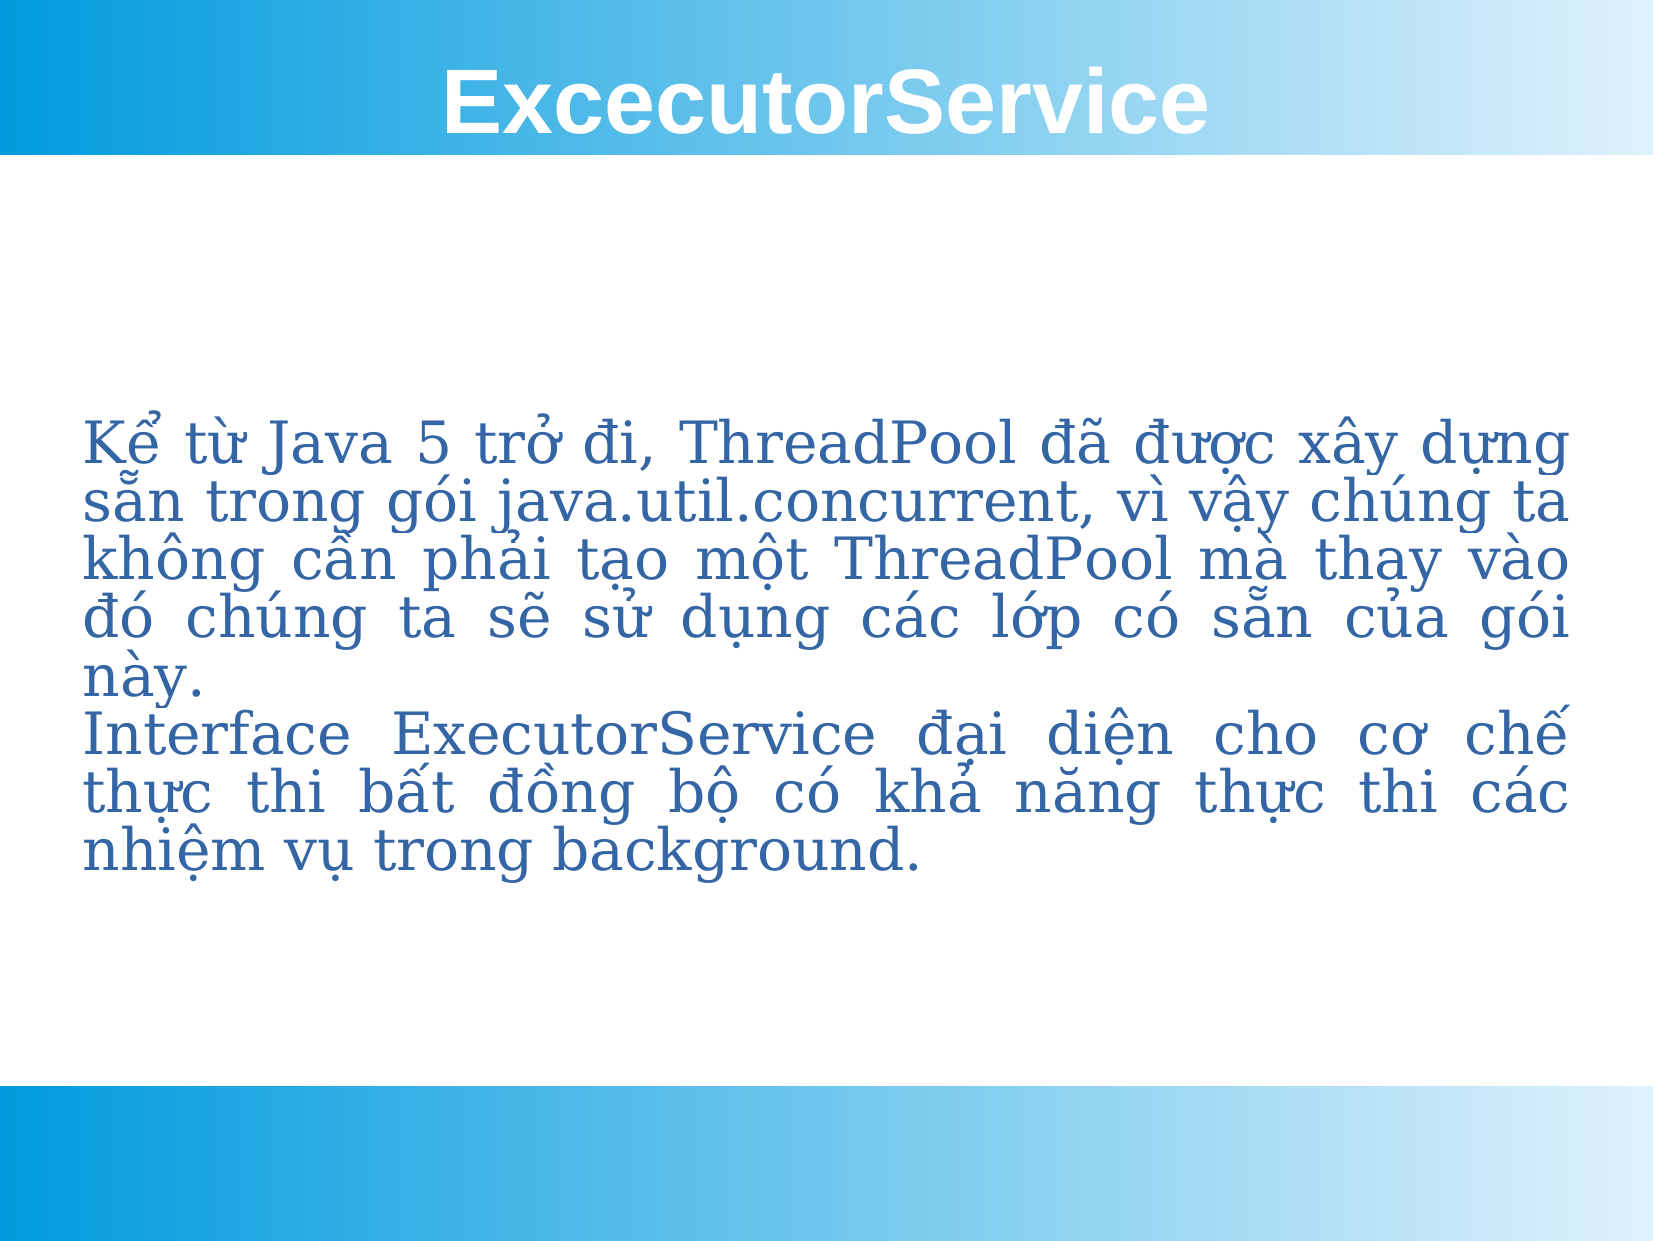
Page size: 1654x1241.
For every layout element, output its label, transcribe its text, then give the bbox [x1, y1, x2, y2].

subtitle Kể từ Java 5 trở đi, ThreadPool đã được xây dựng sẵn trong gói java.util.concurrent, vì vậy chúng ta không cần phải tạo một ThreadPool mà thay vào đó chúng ta sẽ sử dụng các lớp có sẵn của gói này. Interface ExecutorService đại diện cho cơ chế thực thi bất đồng bộ có khả năng thực thi các nhiệm vụ trong background. [82, 290, 1571, 1010]
title ExcecutorService [82, 49, 1571, 155]
